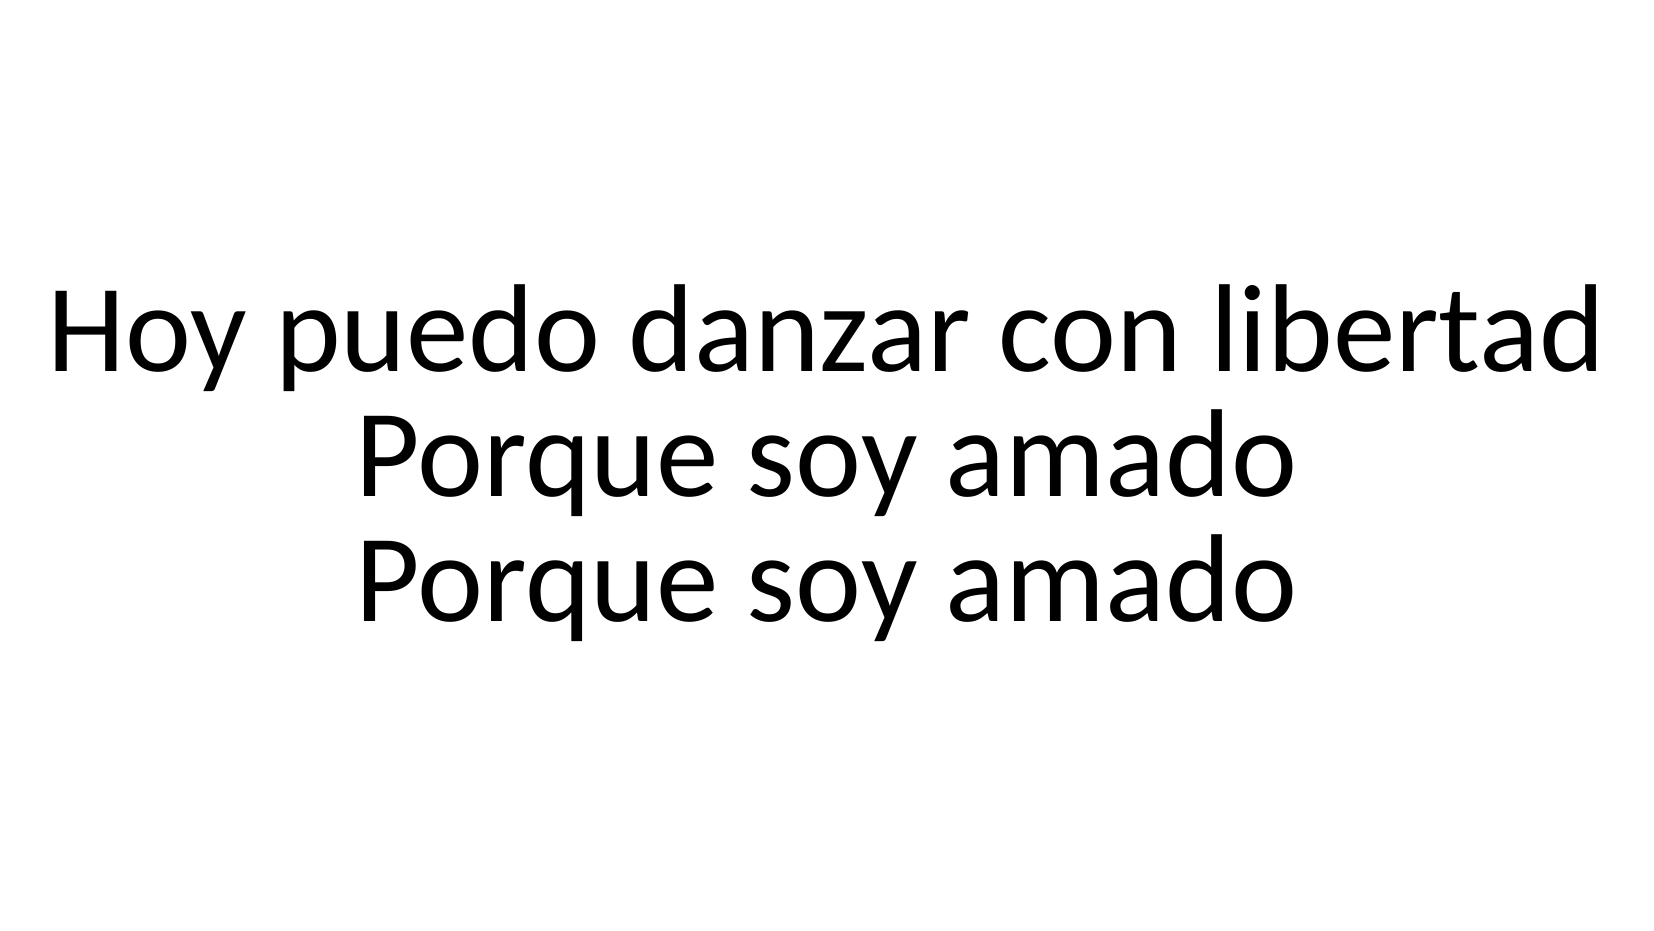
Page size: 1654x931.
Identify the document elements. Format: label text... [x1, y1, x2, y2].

title Hoy puedo danzar con libertad Porque soy amado Porque soy amado [0, 1, 1654, 931]
